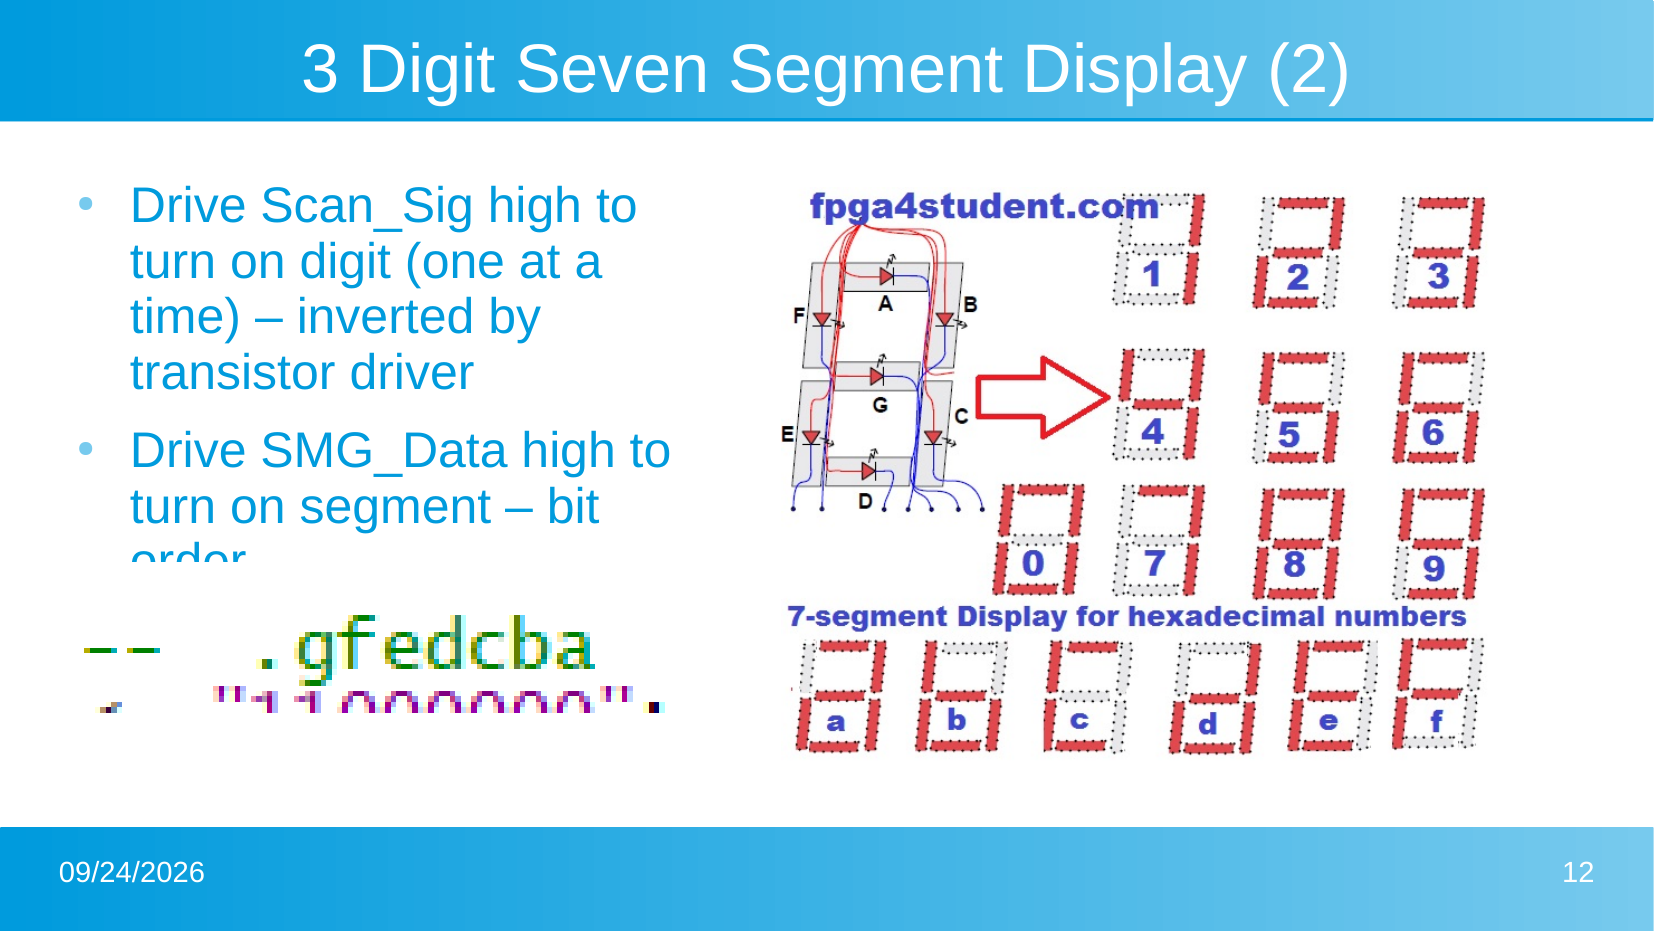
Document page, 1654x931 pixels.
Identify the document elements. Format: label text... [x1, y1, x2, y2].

list Drive Scan_Sig high to turn on digit (one at a time) – inverted by transistor driver Drive SMG_Data high to turn on segment – bit order [59, 177, 713, 768]
title 3 Digit Seven Segment Display (2) [59, 29, 1595, 108]
picture [74, 562, 676, 713]
picture [712, 187, 1514, 768]
